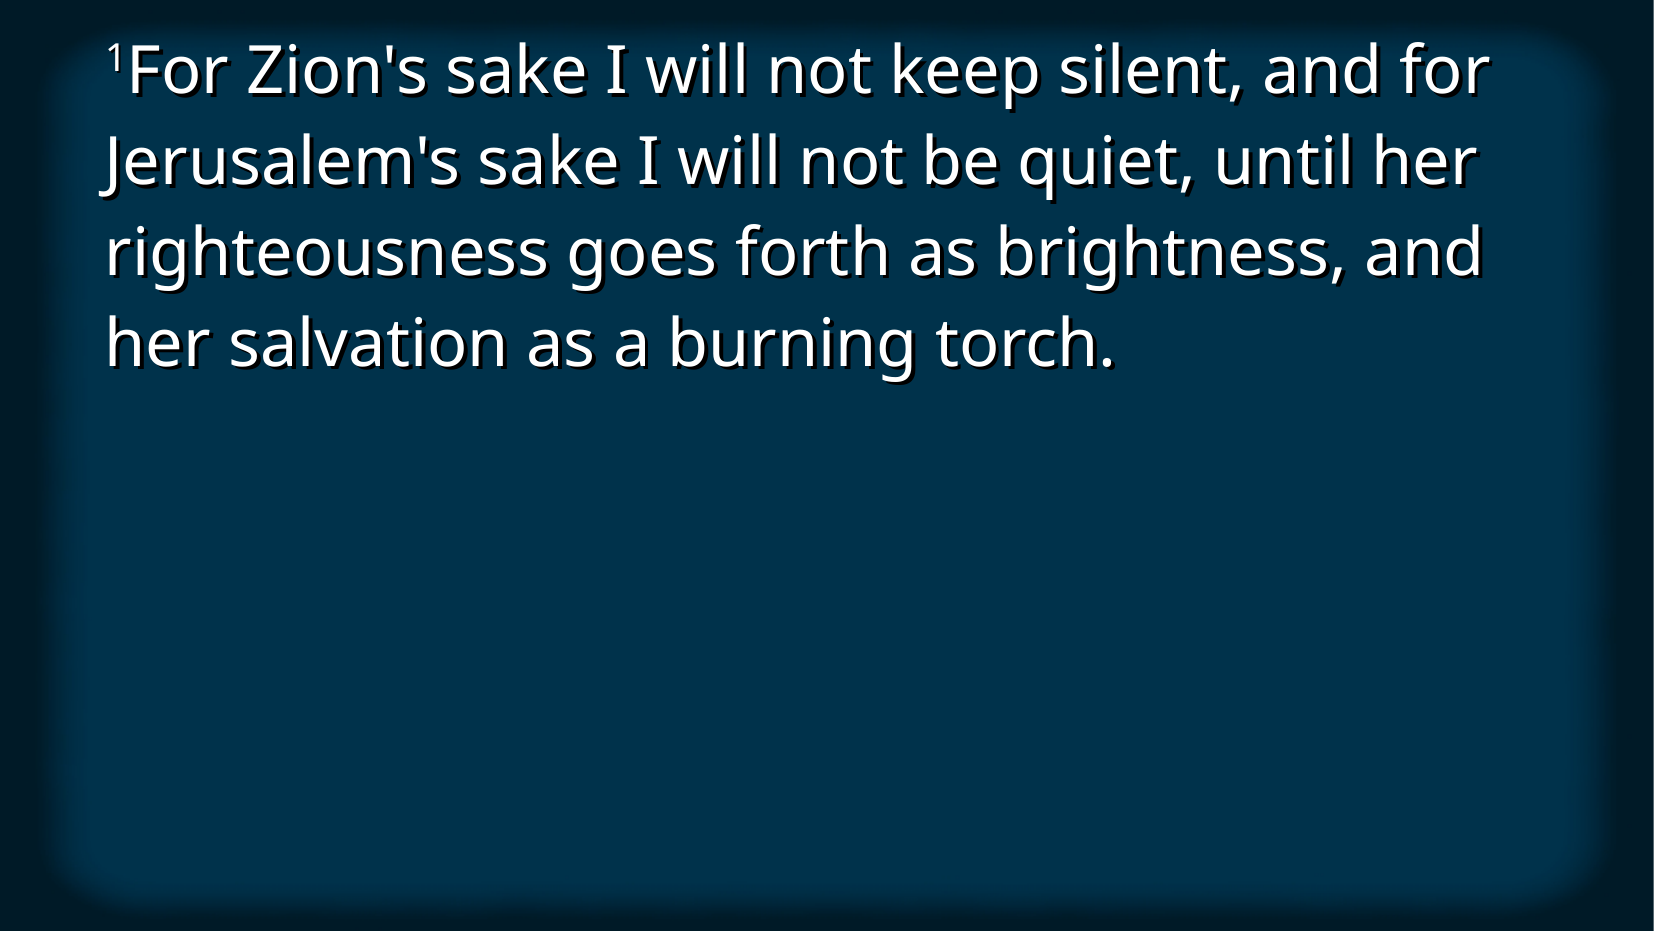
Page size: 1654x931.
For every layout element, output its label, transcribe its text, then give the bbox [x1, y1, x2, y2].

picture [0, 0, 1654, 931]
text_box 1For Zion's sake I will not keep silent, and for Jerusalem's sake I will not be quiet, until her righteousness goes forth as brightness, and her salvation as a burning torch. [90, 15, 1591, 385]
